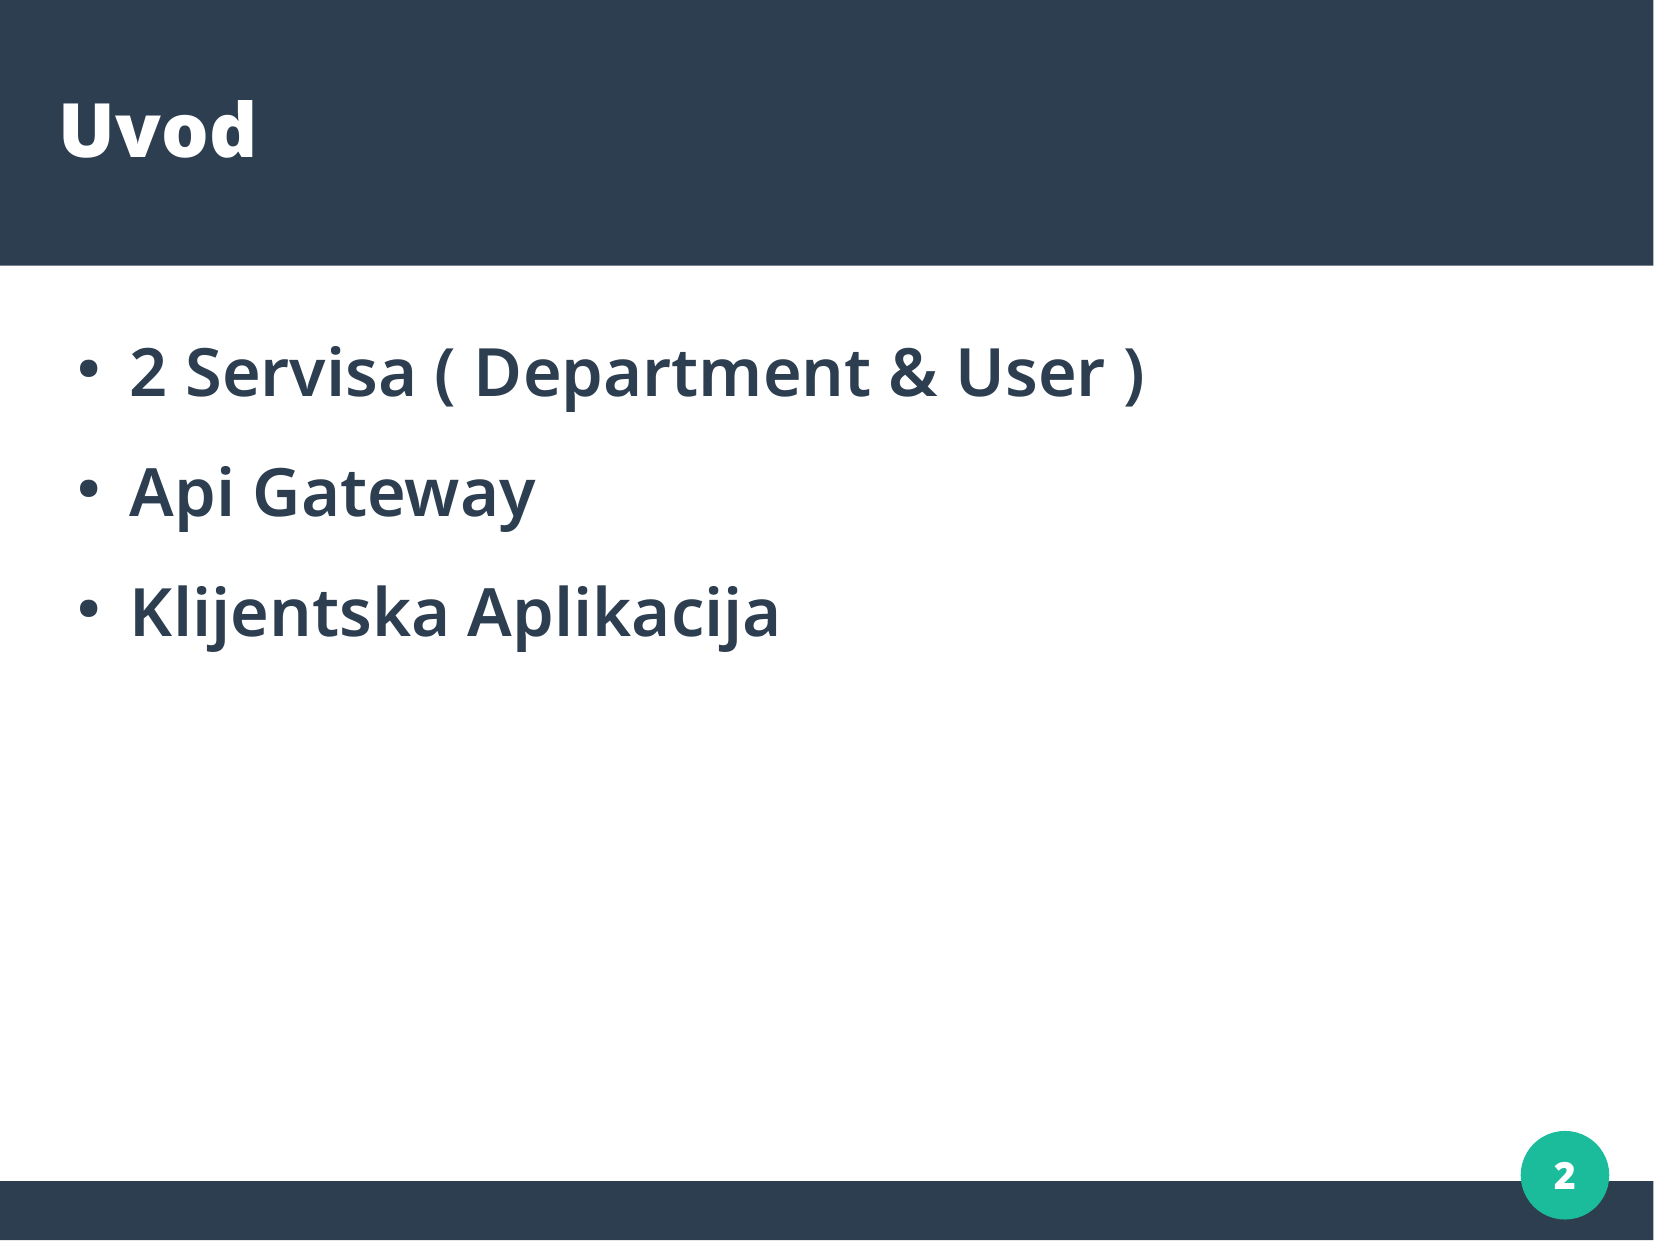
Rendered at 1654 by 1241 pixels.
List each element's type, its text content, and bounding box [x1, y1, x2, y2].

list 2 Servisa ( Department & User ) Api Gateway Klijentska Aplikacija [59, 324, 1595, 1152]
title Uvod [59, 49, 1595, 207]
